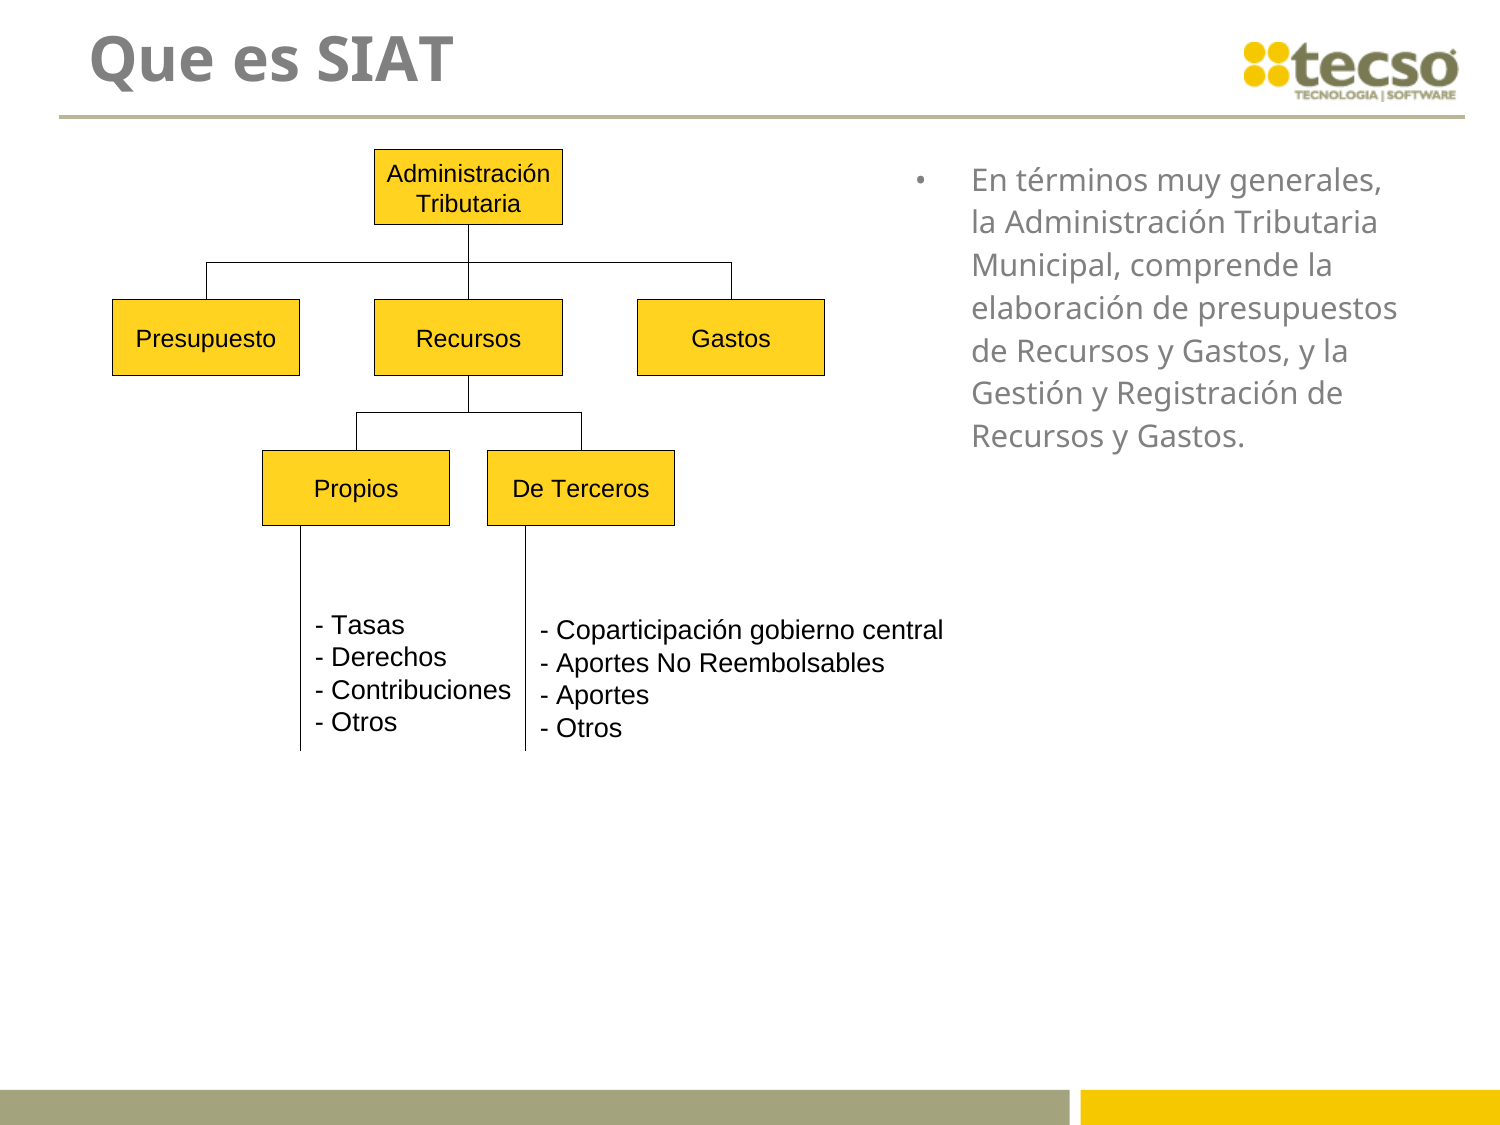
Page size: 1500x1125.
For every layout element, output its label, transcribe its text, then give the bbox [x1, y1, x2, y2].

list En términos muy generales, la Administración Tributaria Municipal, comprende la elaboración de presupuestos de Recursos y Gastos, y la Gestión y Registración de Recursos y Gastos. [900, 149, 1426, 751]
title Que es SIAT [73, 6, 1238, 211]
text_box - Coparticipación gobierno central - Aportes No Reembolsables - Aportes - Otros [526, 605, 976, 751]
text_box Propios [262, 450, 450, 526]
text_box Recursos [374, 299, 563, 376]
text_box Presupuesto [112, 299, 300, 376]
text_box De Terceros [487, 450, 675, 526]
text_box - Tasas - Derechos - Contribuciones - Otros [300, 600, 563, 826]
text_box Administración Tributaria [374, 149, 563, 225]
text_box Gastos [637, 299, 825, 376]
picture [1244, 42, 1459, 102]
